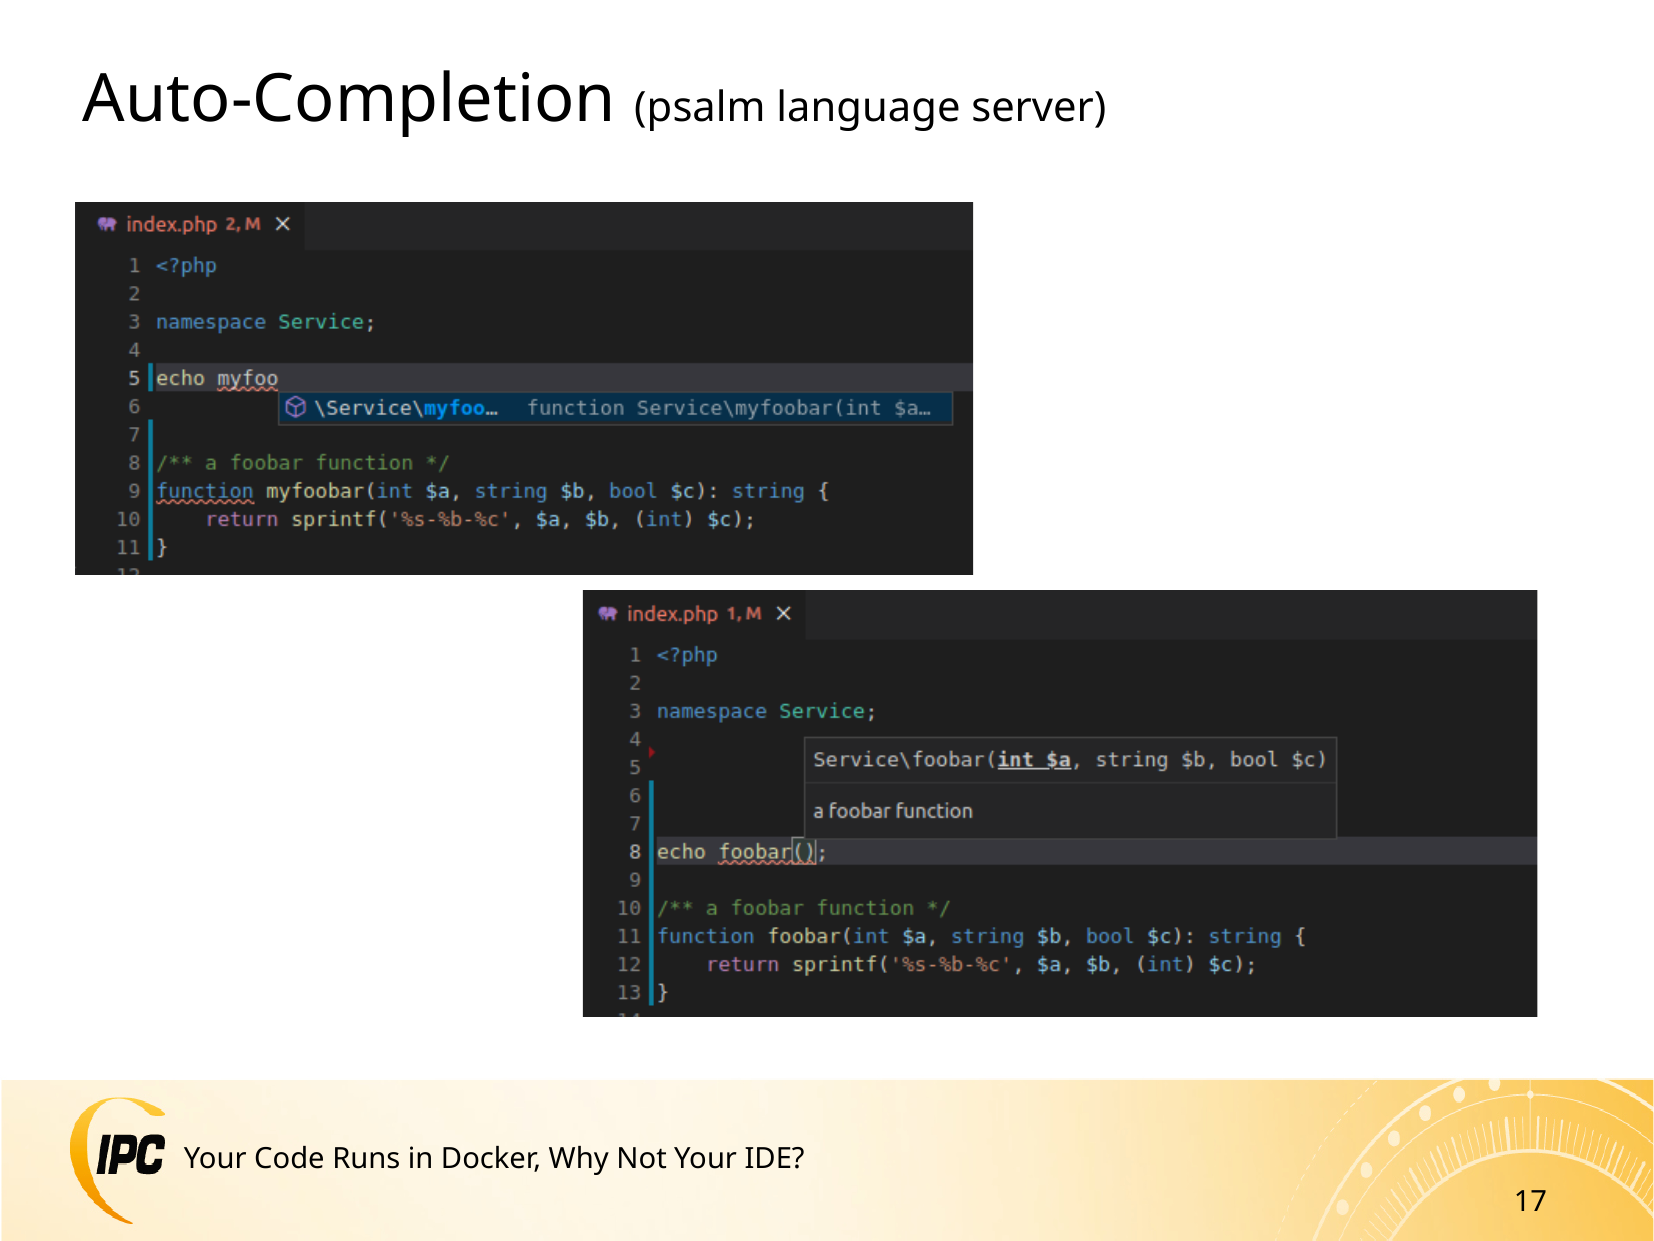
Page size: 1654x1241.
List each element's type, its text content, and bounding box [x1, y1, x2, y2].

picture [0, 0, 1654, 1241]
title Auto-Completion (psalm language server) [82, 0, 1571, 192]
